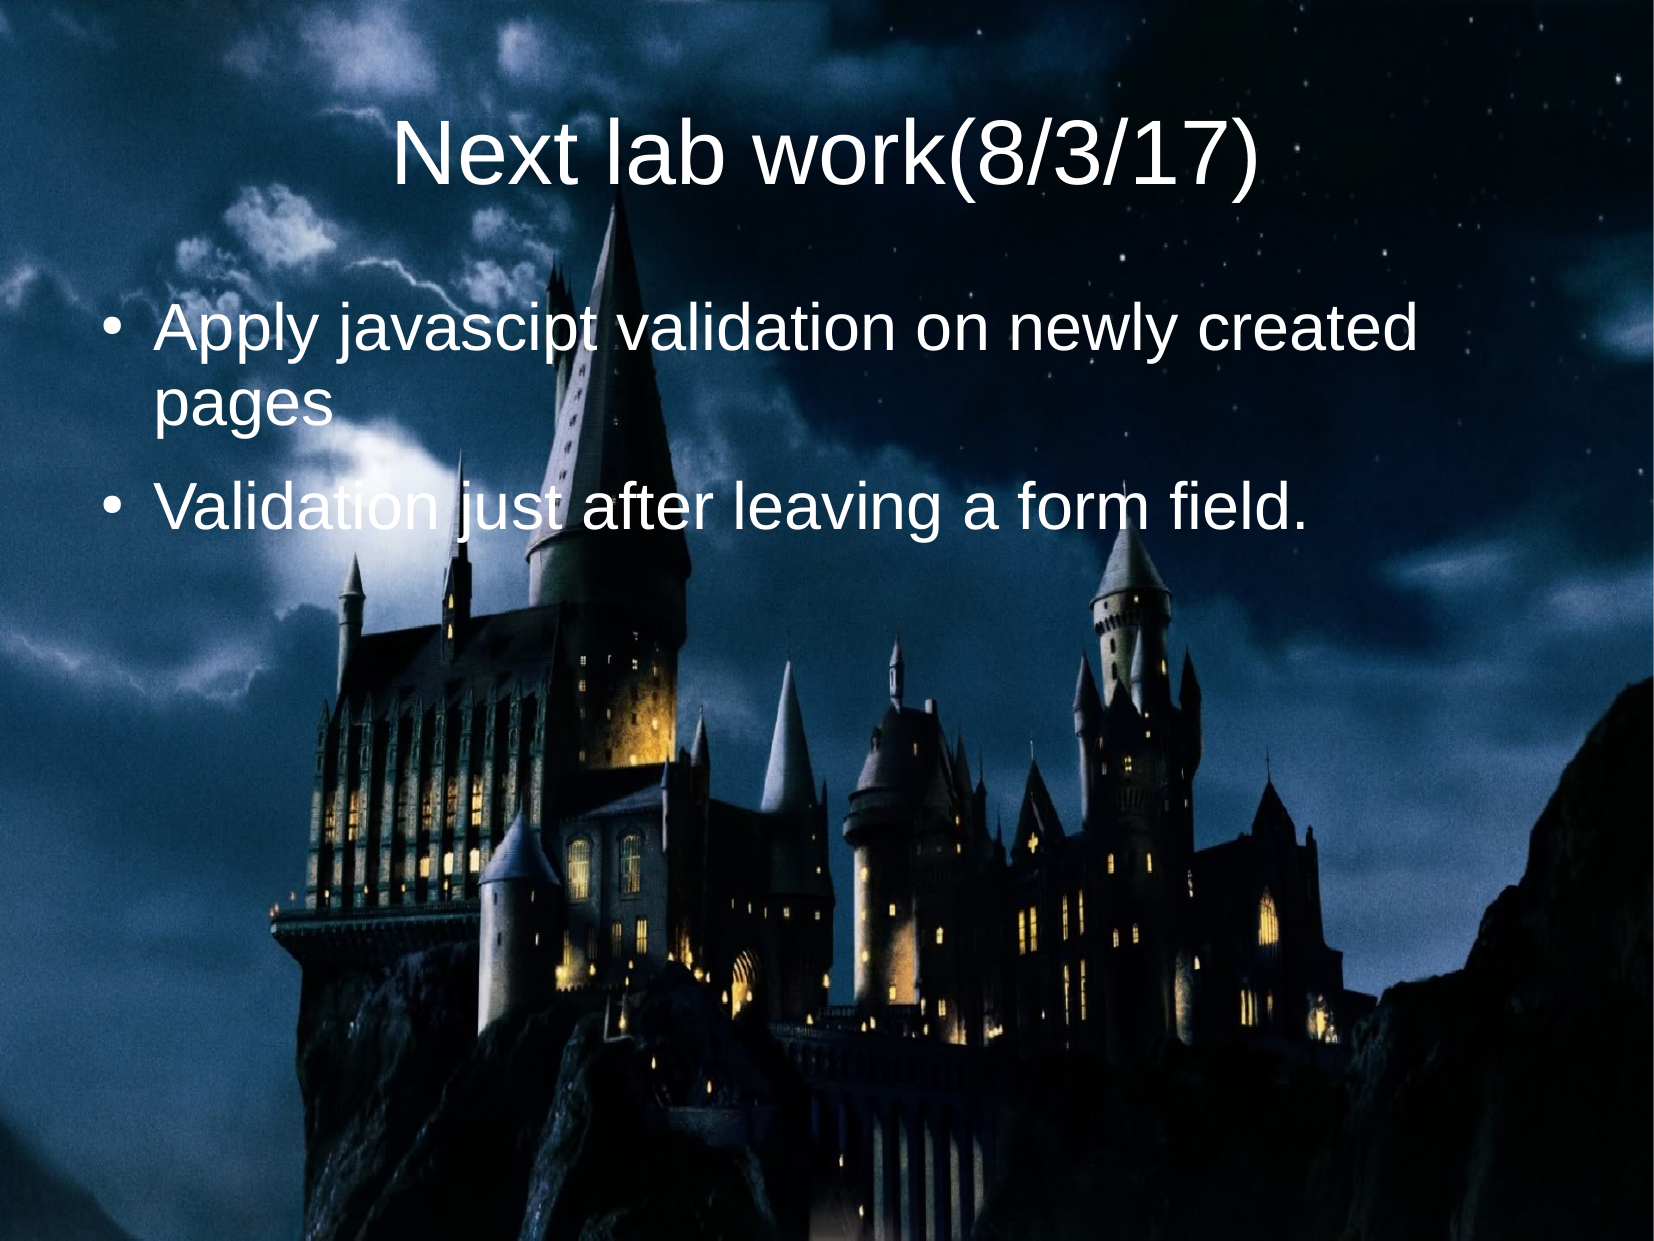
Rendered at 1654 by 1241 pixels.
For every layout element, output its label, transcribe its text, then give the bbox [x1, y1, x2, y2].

list Apply javascipt validation on newly created pages Validation just after leaving a form field. [82, 290, 1571, 1010]
title Next lab work(8/3/17) [82, 49, 1571, 257]
picture [0, 0, 1654, 1241]
